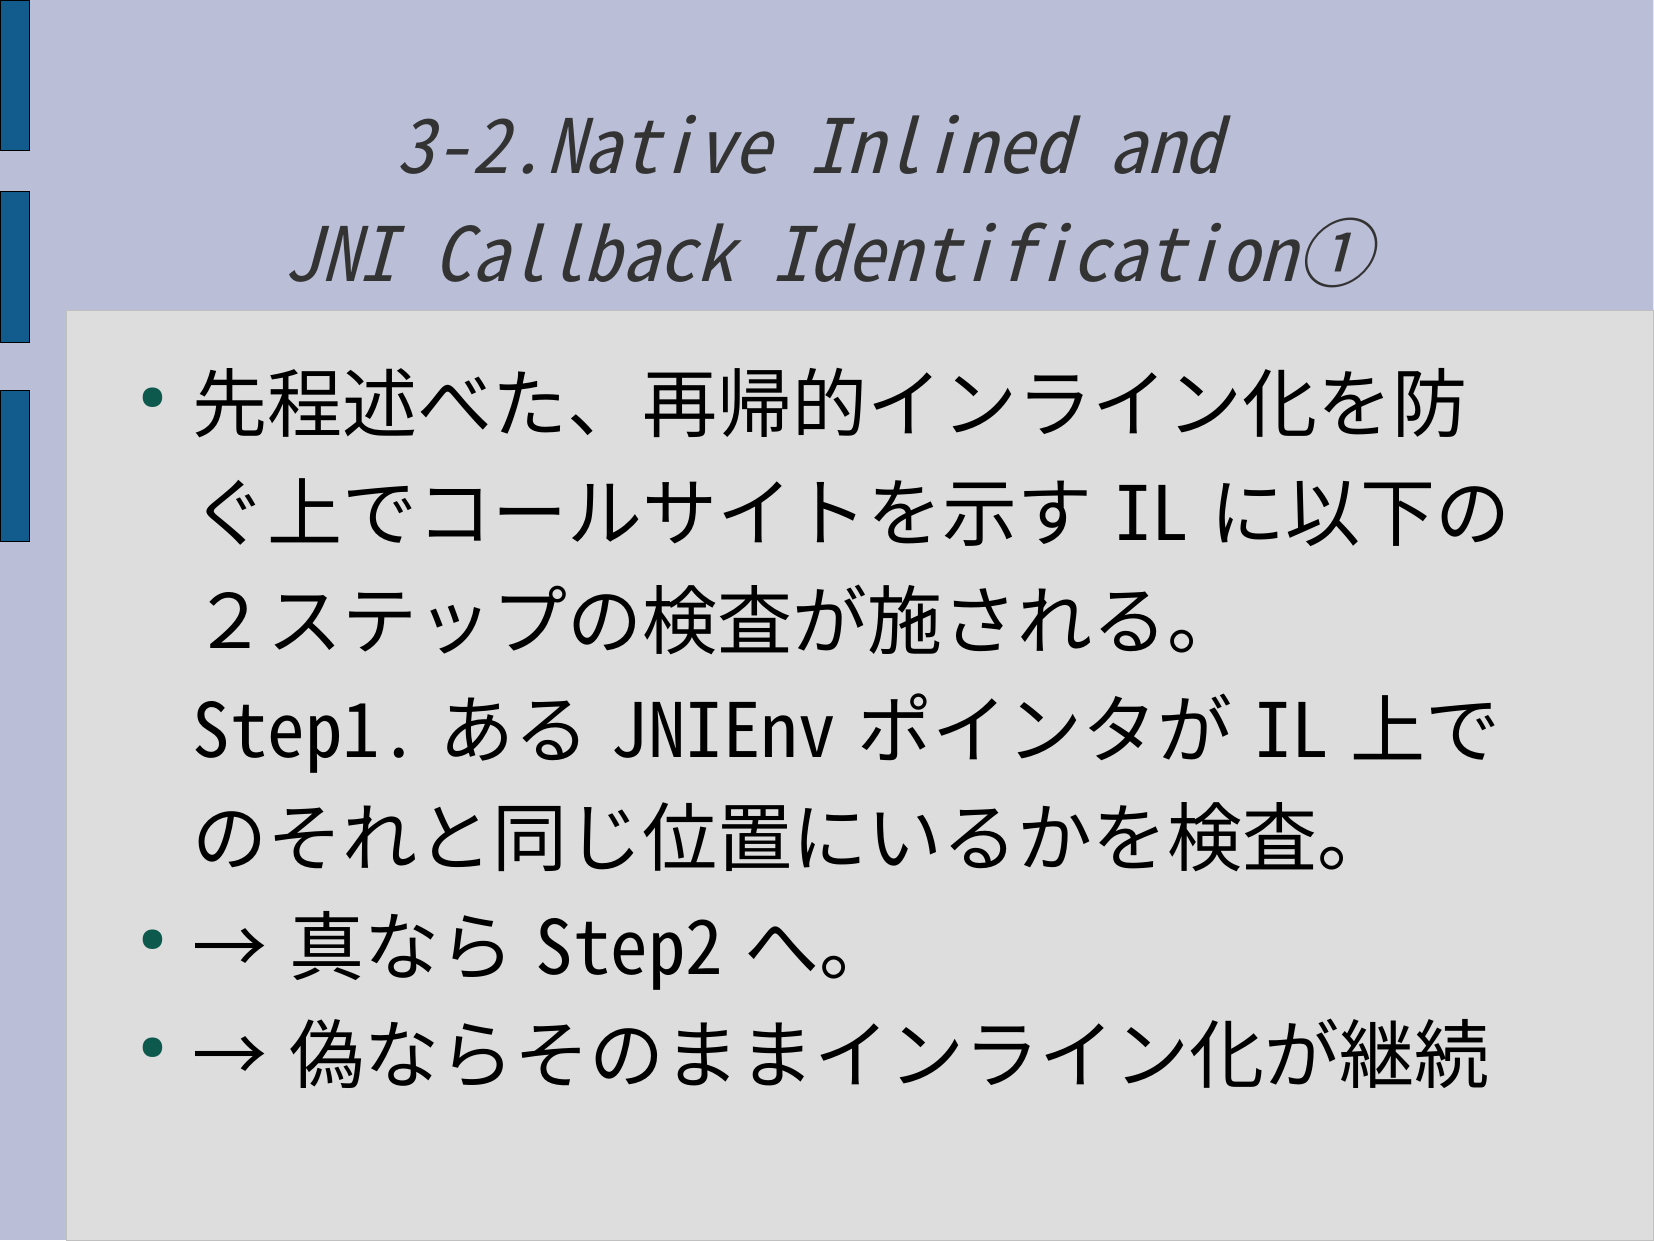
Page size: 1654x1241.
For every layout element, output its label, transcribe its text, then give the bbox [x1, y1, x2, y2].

title 3-2.Native Inlined and JNI Callback Identification① [121, 91, 1534, 299]
list 先程述べた、再帰的インライン化を防ぐ上でコールサイトを示すILに以下の２ステップの検査が施される。 Step1.あるJNIEnvポインタがIL上でのそれと同じ位置にいるかを検査。 →真ならStep2へ。 →偽ならそのままインライン化が継続 [121, 344, 1534, 1219]
